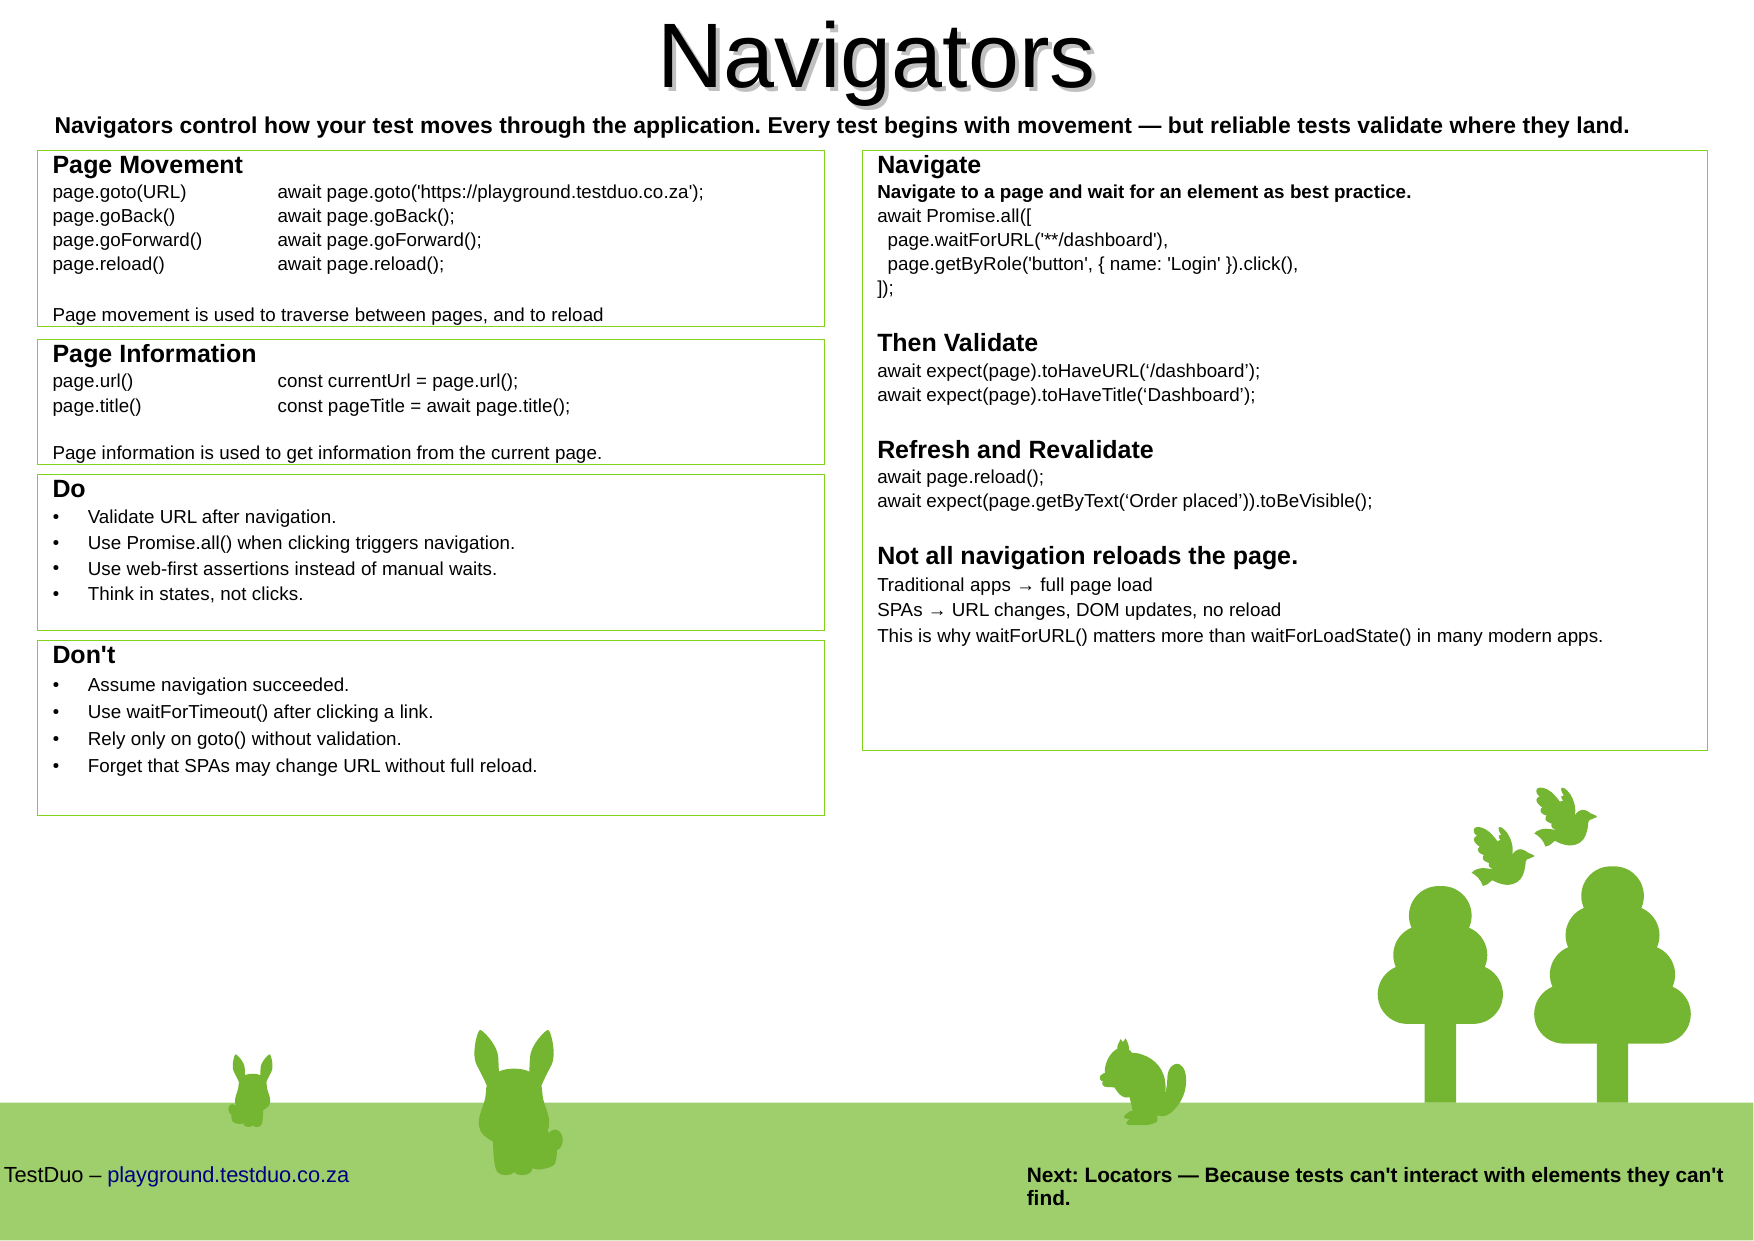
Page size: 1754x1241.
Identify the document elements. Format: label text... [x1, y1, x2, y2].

text_box Navigate Navigate to a page and wait for an element as best practice. await Promise.all([ page.waitForURL('**/dashboard'), page.getByRole('button', { name: 'Login' }).click(), ]); Then Validate await expect(page).toHaveURL(‘/dashboard’); await expect(page).toHaveTitle(‘Dashboard’); Refresh and Revalidate await page.reload(); await expect(page.getByText(‘Order placed’)).toBeVisible(); Not all navigation reloads the page. Traditional apps → full page load SPAs → URL changes, DOM updates, no reload This is why waitForURL() matters more than waitForLoadState() in many modern apps. [862, 150, 1708, 751]
text_box Don't Assume navigation succeeded. Use waitForTimeout() after clicking a link. Rely only on goto() without validation. Forget that SPAs may change URL without full reload. [37, 640, 825, 816]
text_box Next: Locators — Because tests can't interact with elements they can't find. [1012, 1156, 1748, 1218]
text_box Navigators control how your test moves through the application. Every test begins with movement — but reliable tests validate where they land. [39, 112, 1710, 163]
text_box Do Validate URL after navigation. Use Promise.all() when clicking triggers navigation. Use web-first assertions instead of manual waits. Think in states, not clicks. [37, 474, 825, 631]
text_box Page Information page.url() const currentUrl = page.url(); page.title() const pageTitle = await page.title(); Page information is used to get information from the current page. [37, 339, 825, 465]
title TestDuo – playground.testduo.co.za [3, 1150, 825, 1201]
title Navigators [93, 0, 1660, 112]
subtitle Page Movement page.goto(URL) await page.goto('https://playground.testduo.co.za'); page.goBack() await page.goBack(); page.goForward() await page.goForward(); page.reload() await page.reload(); Page movement is used to traverse between pages, and to reload [37, 150, 825, 327]
